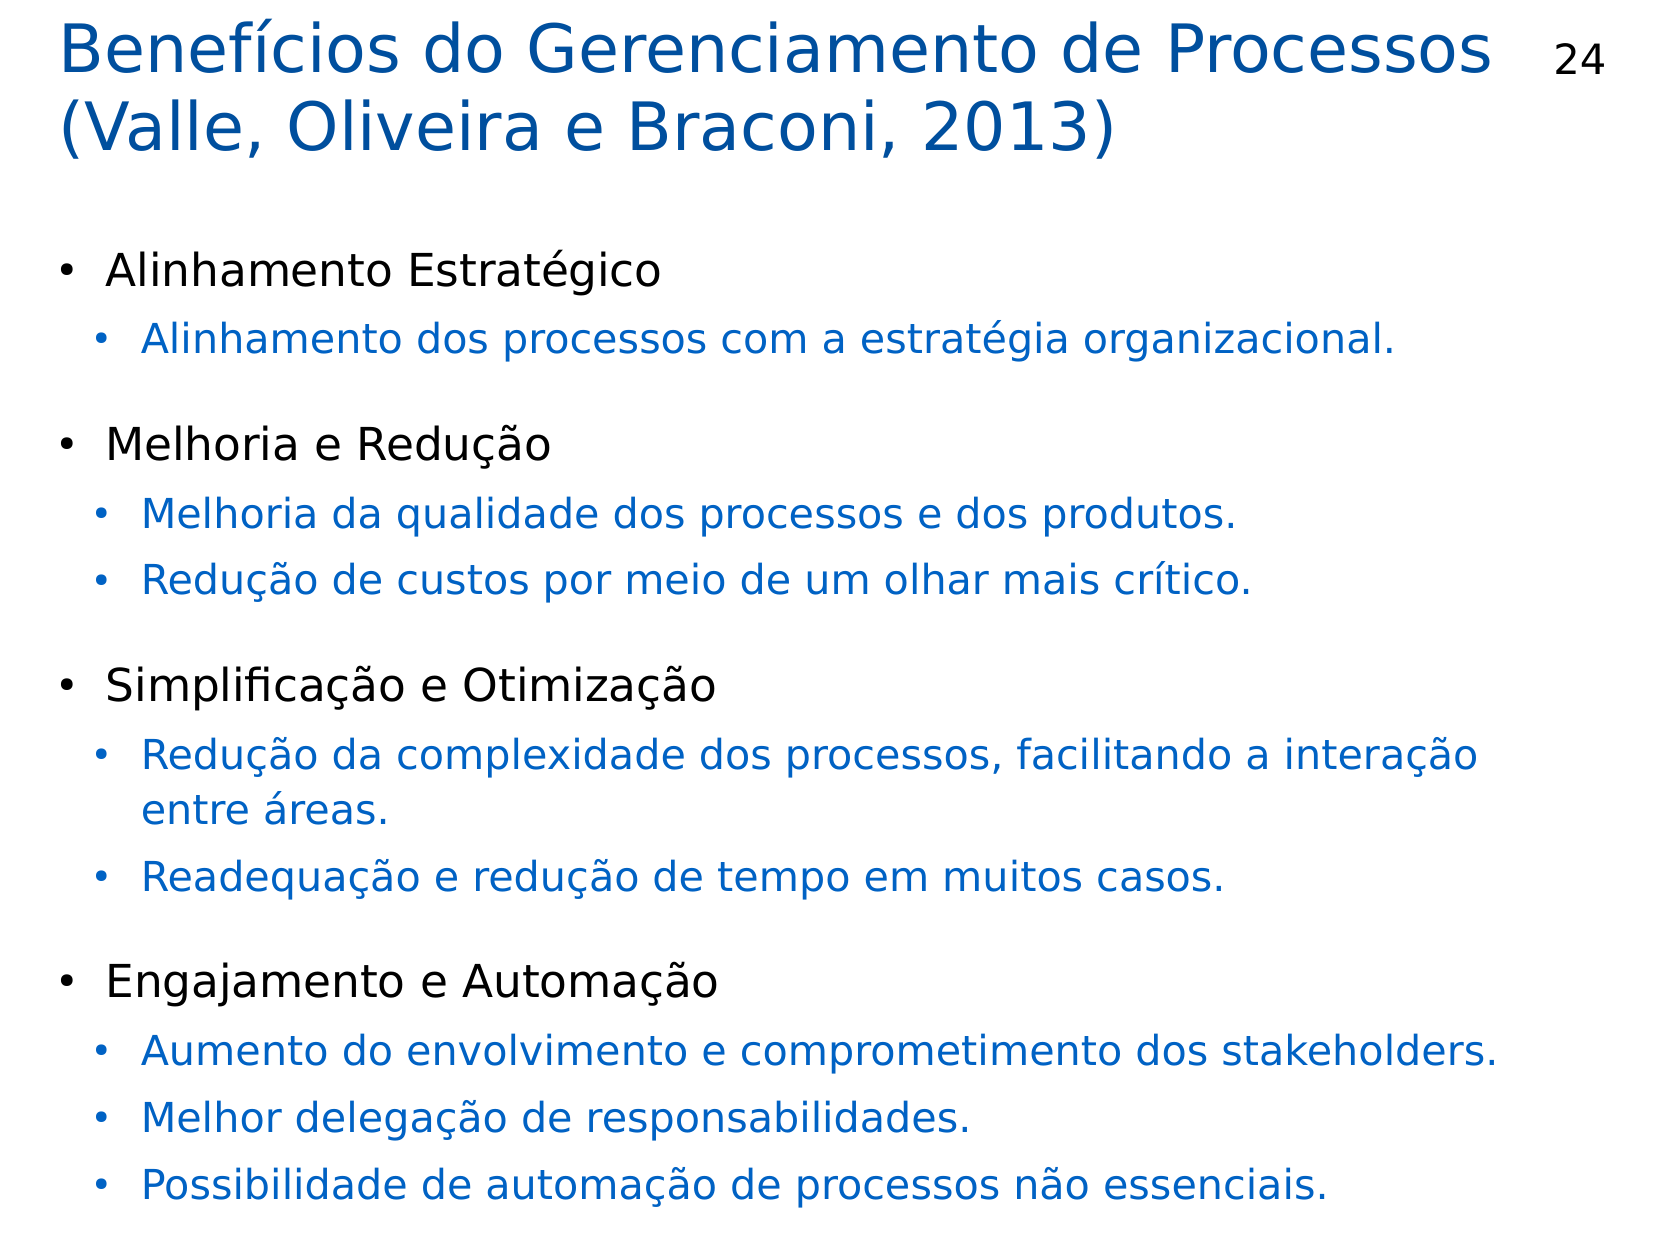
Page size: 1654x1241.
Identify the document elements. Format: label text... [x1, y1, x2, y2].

title Benefícios do Gerenciamento de Processos (Valle, Oliveira e Braconi, 2013) [59, 10, 1506, 167]
list Alinhamento Estratégico Alinhamento dos processos com a estratégia organizacional. Melhoria e Redução Melhoria da qualidade dos processos e dos produtos. Redução de custos por meio de um olhar mais crítico. Simplificação e Otimização Redução da complexidade dos processos, facilitando a interação entre áreas. Readequação e redução de tempo em muitos casos. Engajamento e Automação Aumento do envolvimento e comprometimento dos stakeholders. Melhor delegação de responsabilidades. Possibilidade de automação de processos não essenciais. [59, 236, 1595, 1211]
